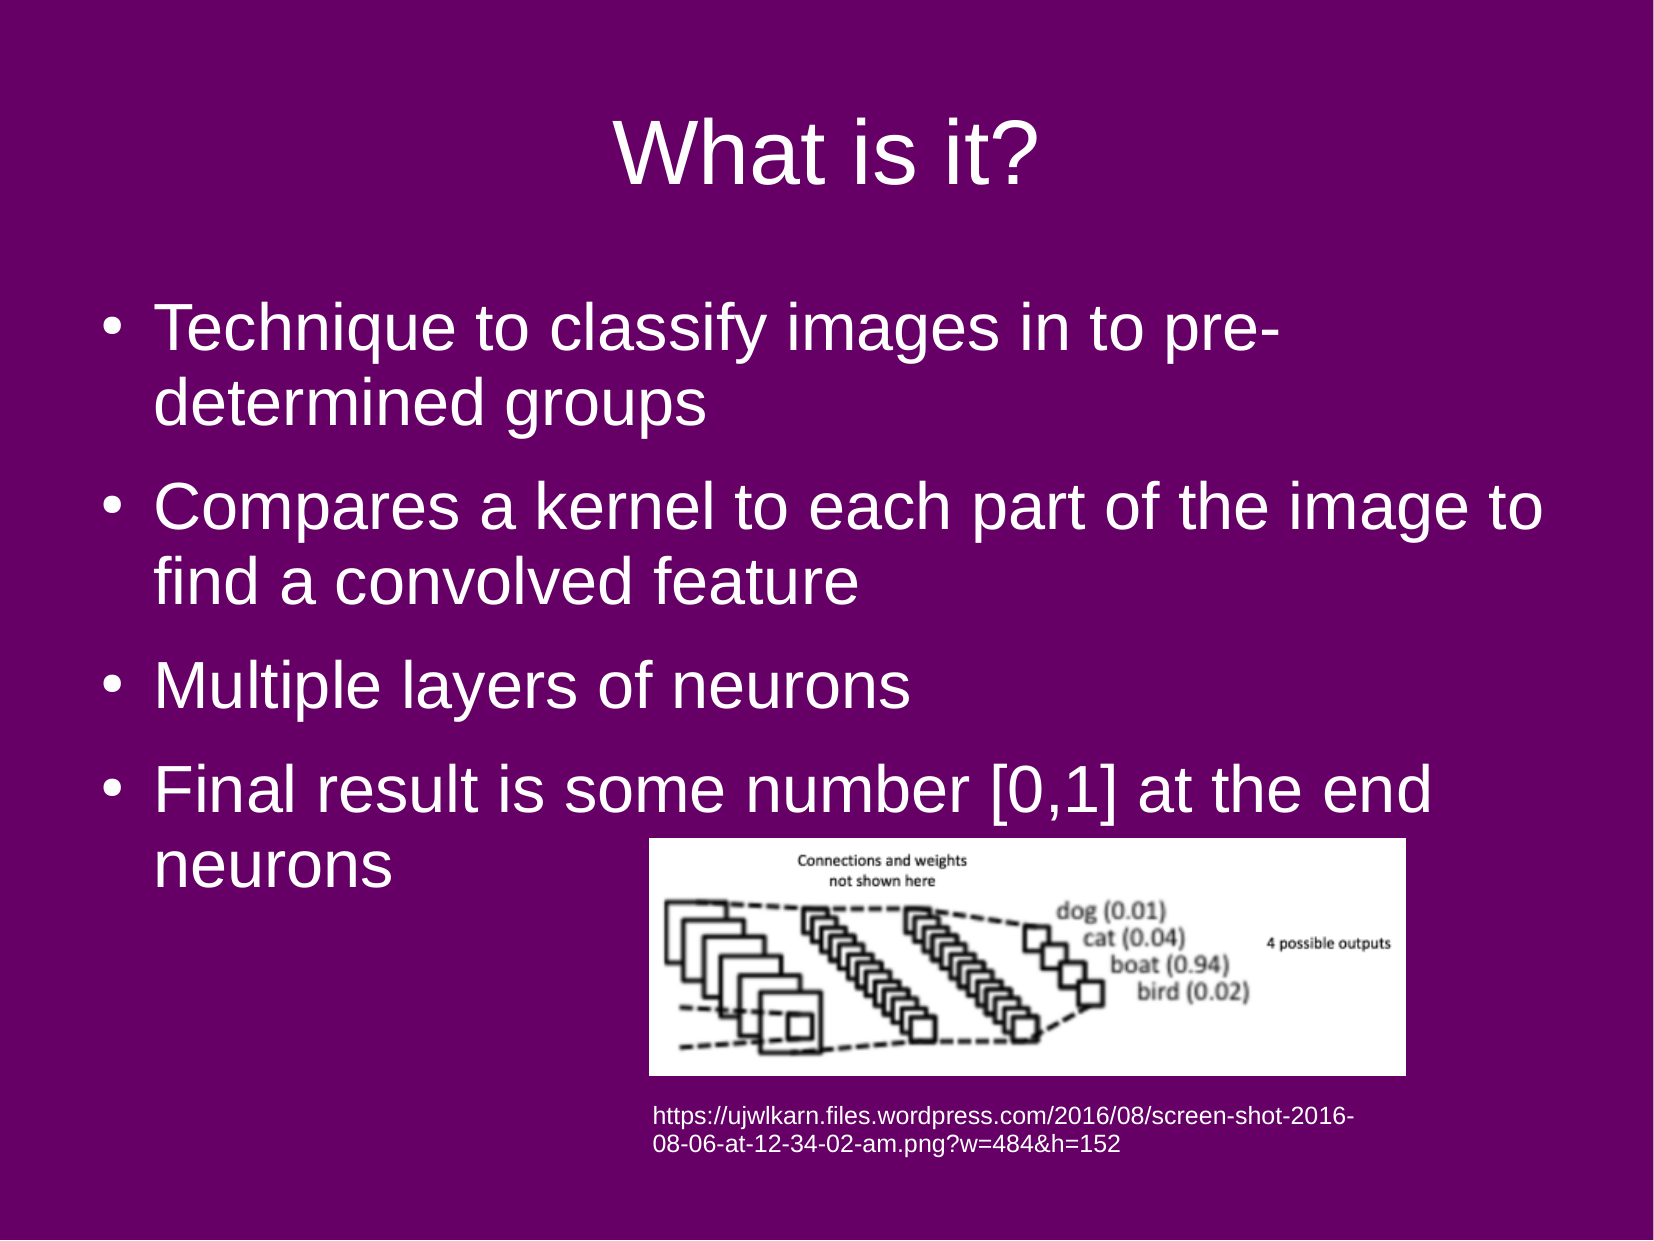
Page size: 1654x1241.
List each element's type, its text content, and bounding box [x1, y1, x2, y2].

list Technique to classify images in to pre-determined groups Compares a kernel to each part of the image to find a convolved feature Multiple layers of neurons Final result is some number [0,1] at the end neurons [82, 290, 1571, 1010]
title What is it? [82, 49, 1571, 257]
picture [649, 838, 1406, 1077]
text_box https://ujwlkarn.files.wordpress.com/2016/08/screen-shot-2016-08-06-at-12-34-02-am.png?w=484&h=152 [637, 1094, 1406, 1193]
